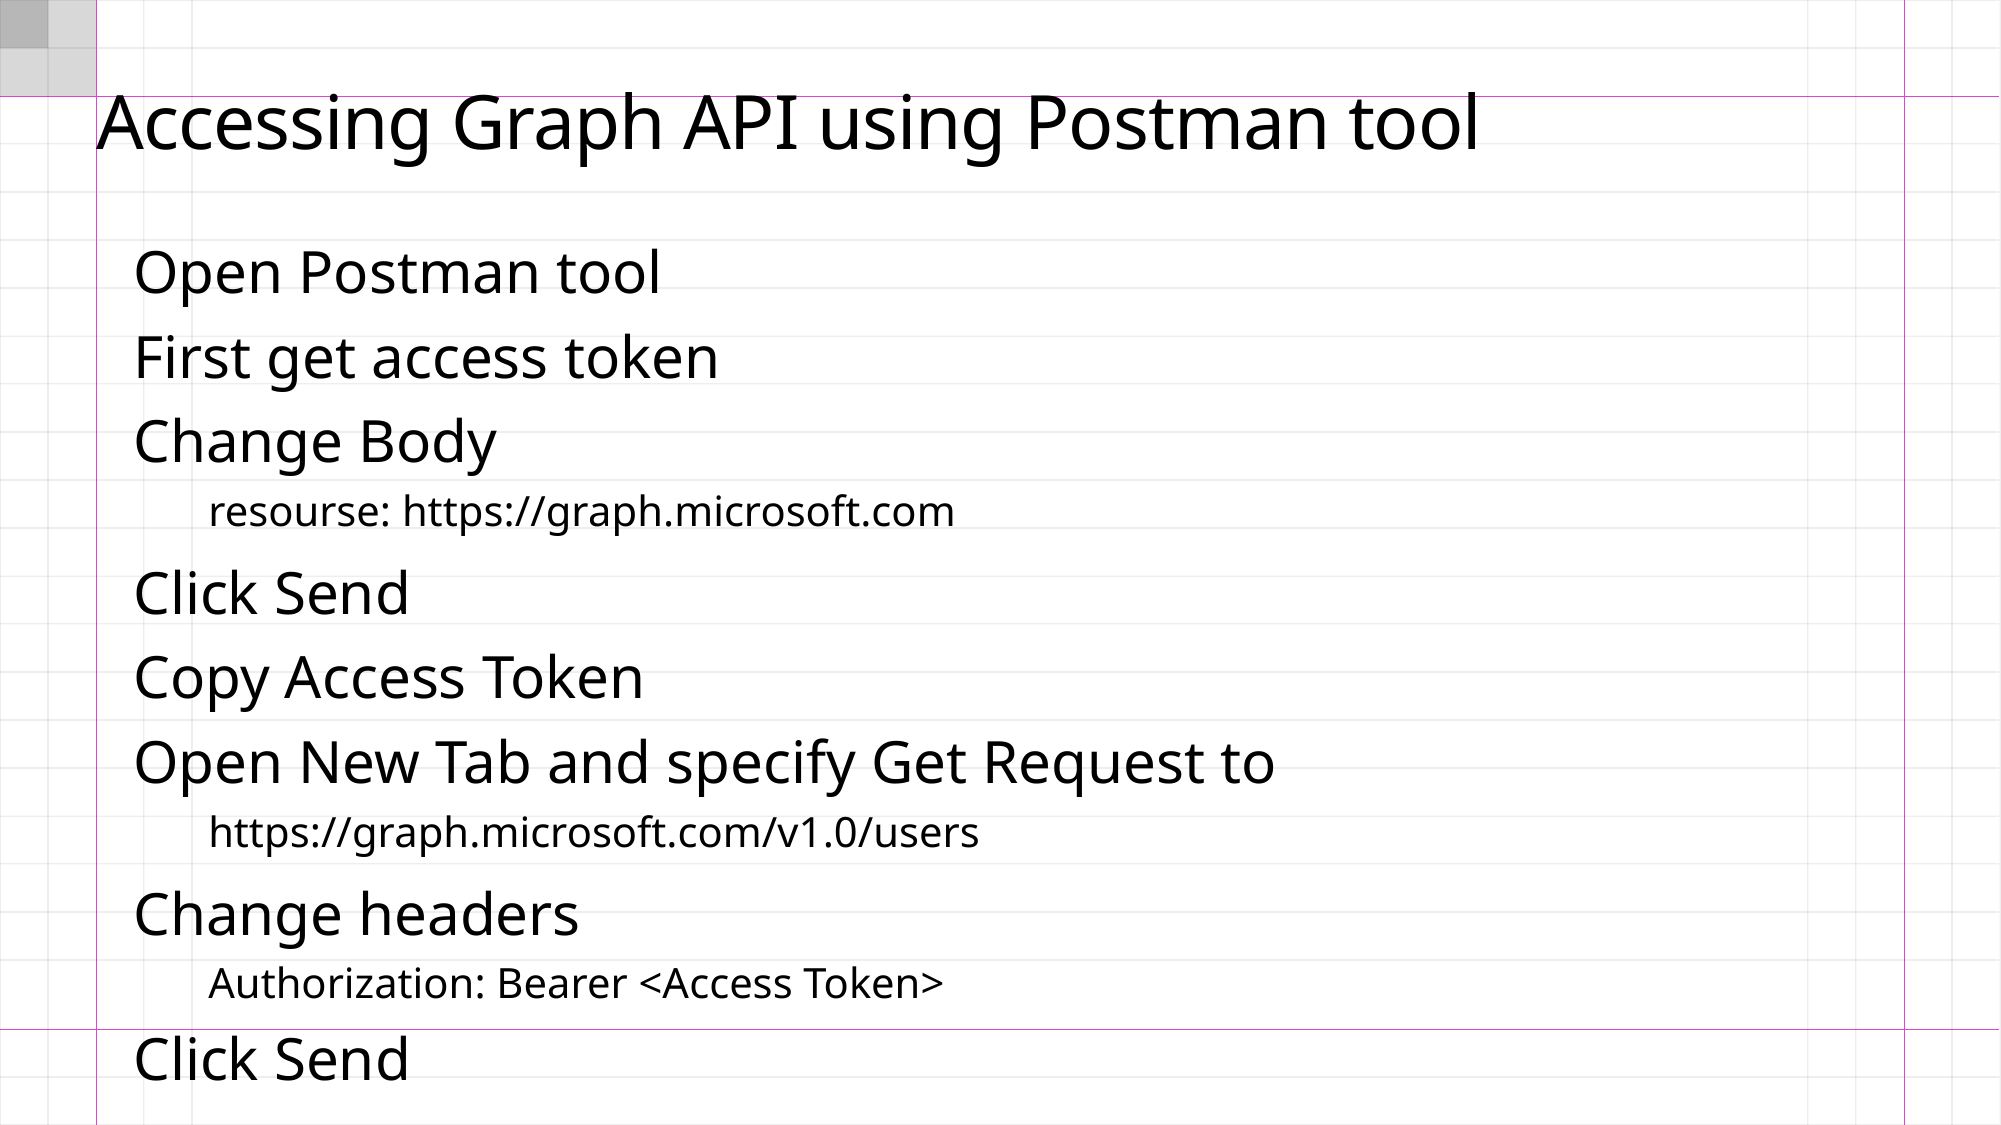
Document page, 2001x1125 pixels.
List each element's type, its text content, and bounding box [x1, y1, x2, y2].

title Accessing Graph API using Postman tool [22, 0, 1830, 90]
list Open Postman tool First get access token Change Body resourse: https://graph.microsoft.com Click Send Copy Access Token Open New Tab and specify Get Request to https://graph.microsoft.com/v1.0/users Change headers Authorization: Bearer <Access Token> Click Send [22, 90, 1977, 1022]
